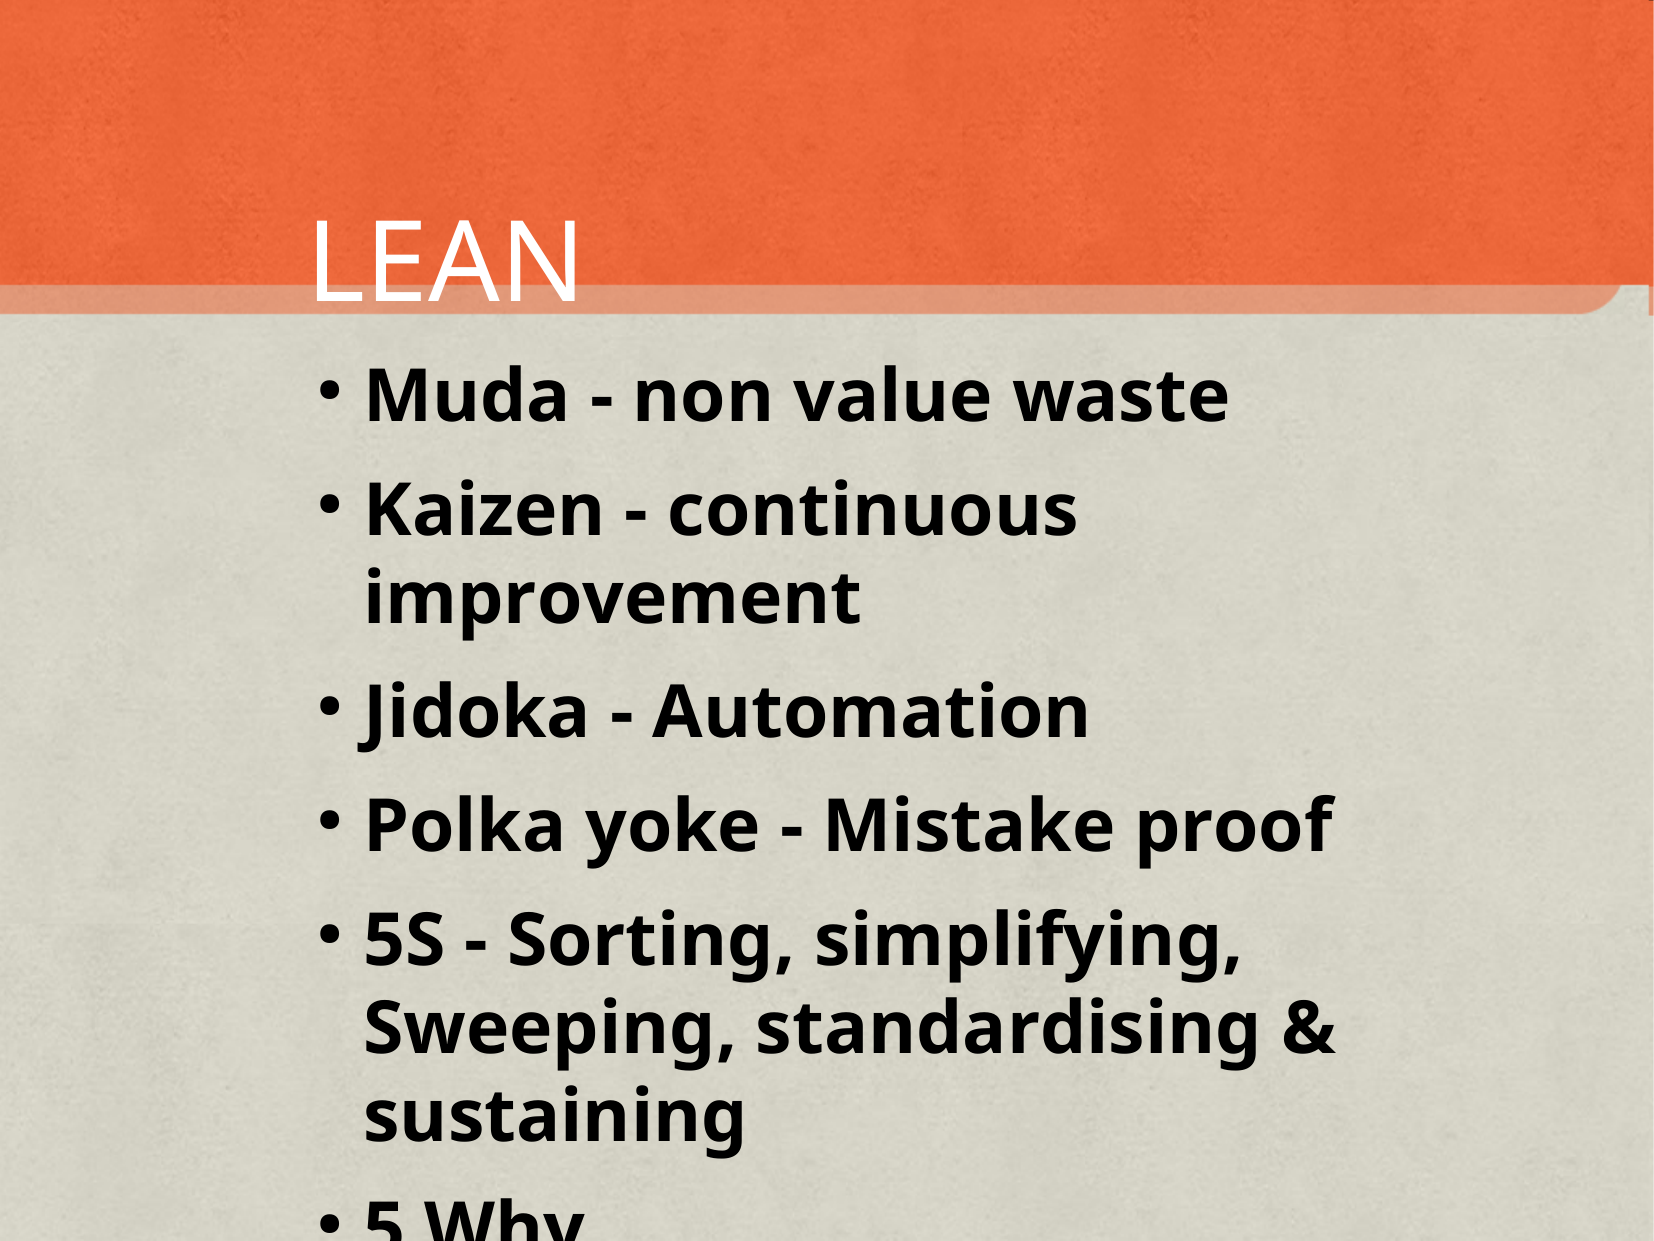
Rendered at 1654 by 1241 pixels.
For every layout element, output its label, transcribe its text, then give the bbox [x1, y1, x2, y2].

title LEAN [306, 189, 1654, 317]
picture [0, 0, 1654, 1241]
list Muda - non value waste Kaizen - continuous improvement Jidoka - Automation Polka yoke - Mistake proof 5S - Sorting, simplifying, Sweeping, standardising & sustaining 5 Why [301, 348, 1588, 1241]
